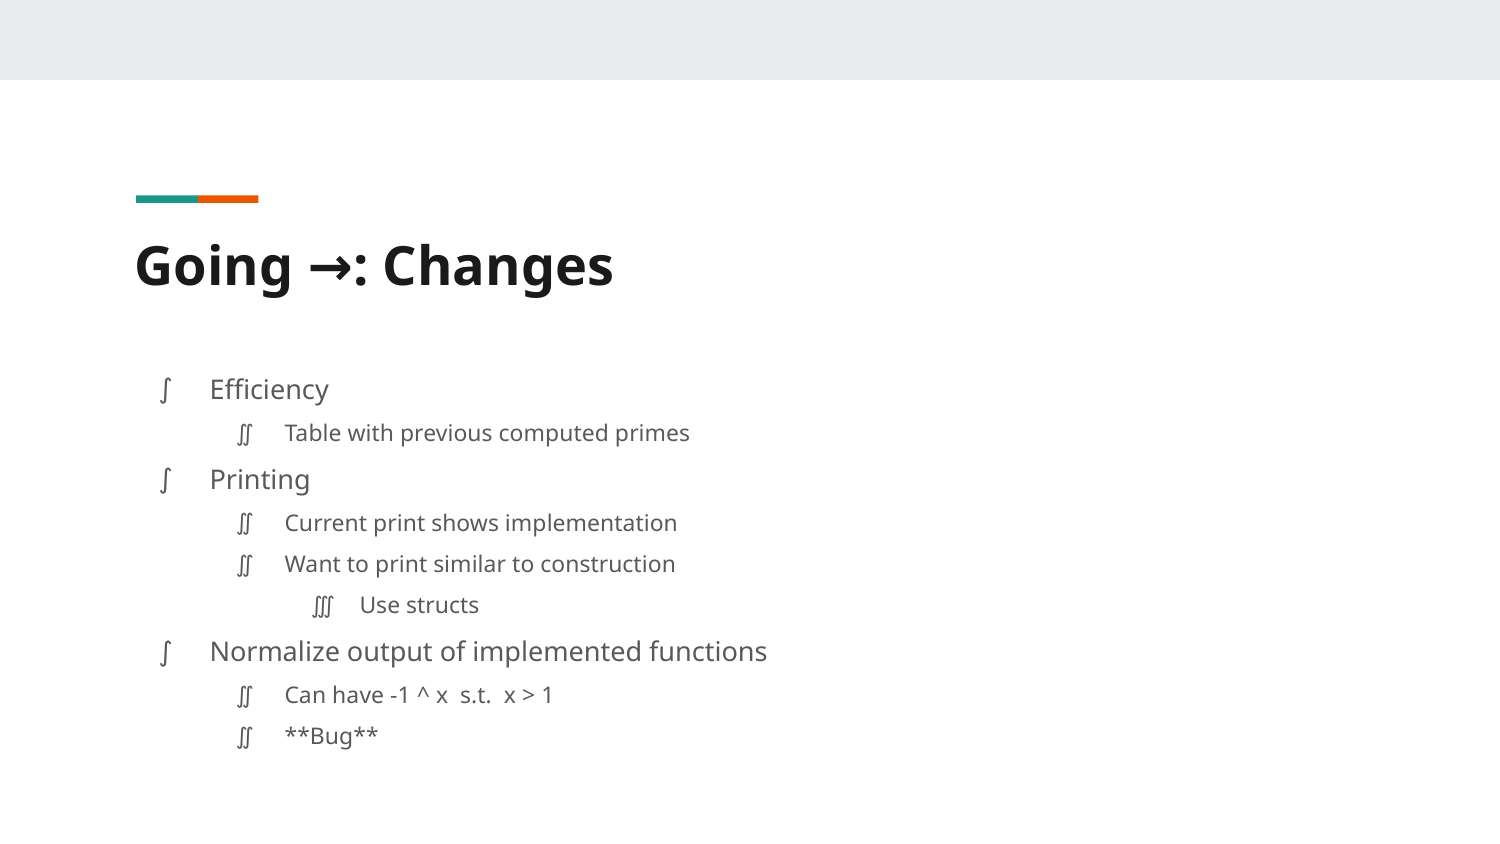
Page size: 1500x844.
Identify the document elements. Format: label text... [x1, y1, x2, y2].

title Going →: Changes [119, 216, 1381, 305]
list Efficiency Table with previous computed primes Printing Current print shows implementation Want to print similar to construction Use structs Normalize output of implemented functions Can have -1 ^ x s.t. x > 1 **Bug** [119, 341, 1381, 712]
